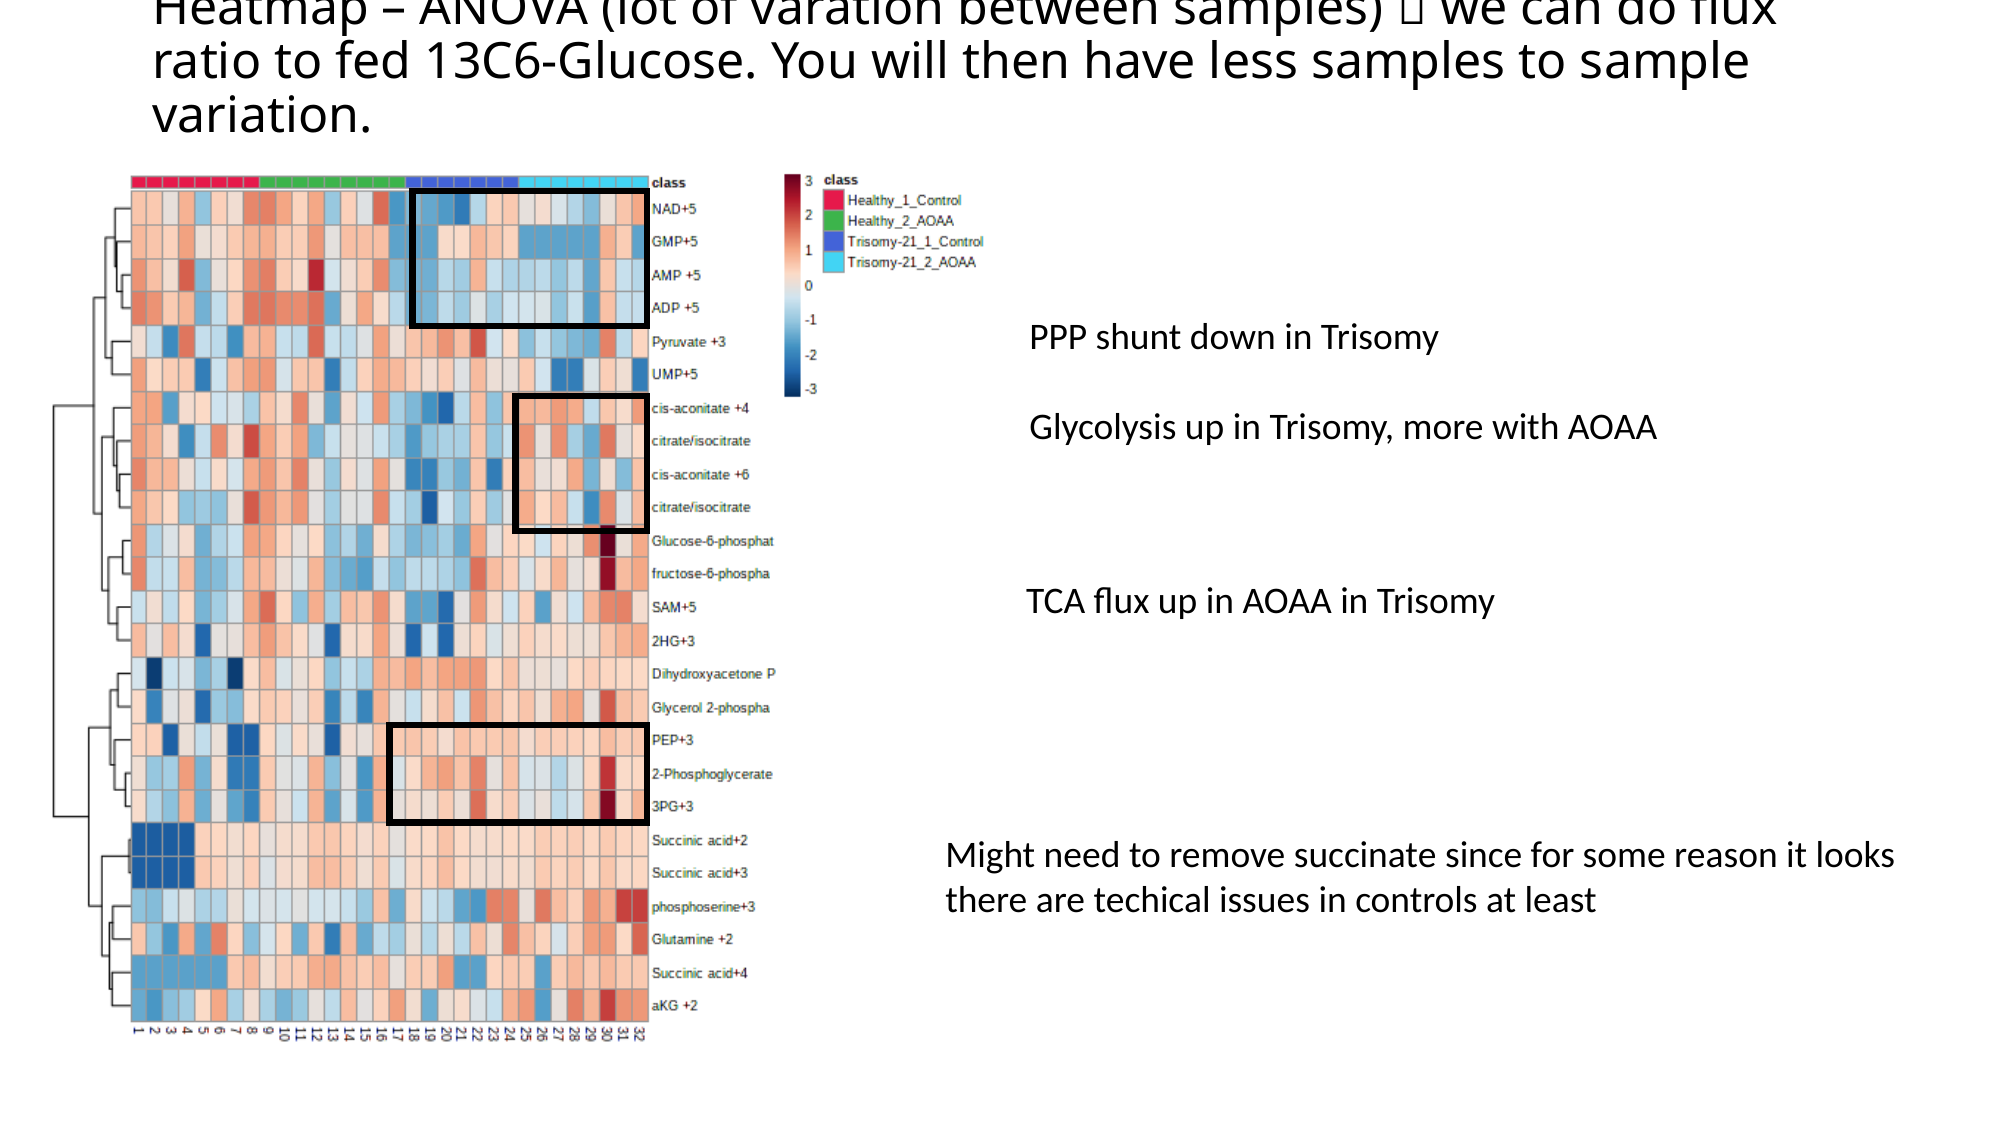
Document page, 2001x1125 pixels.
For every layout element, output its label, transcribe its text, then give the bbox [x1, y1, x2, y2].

picture [416, 194, 644, 323]
text_box Might need to remove succinate since for some reason it looks there are techical issues in controls at least [930, 822, 1920, 928]
title Heatmap – ANOVA (lot of varation between samples)  we can do flux ratio to fed 13C6-Glucose. You will then have less samples to sample variation. [137, 0, 1863, 192]
text_box TCA flux up in AOAA in Trisomy [1011, 568, 1511, 629]
picture [50, 167, 1004, 1052]
text_box PPP shunt down in Trisomy Glycolysis up in Trisomy, more with AOAA [1014, 304, 1673, 545]
